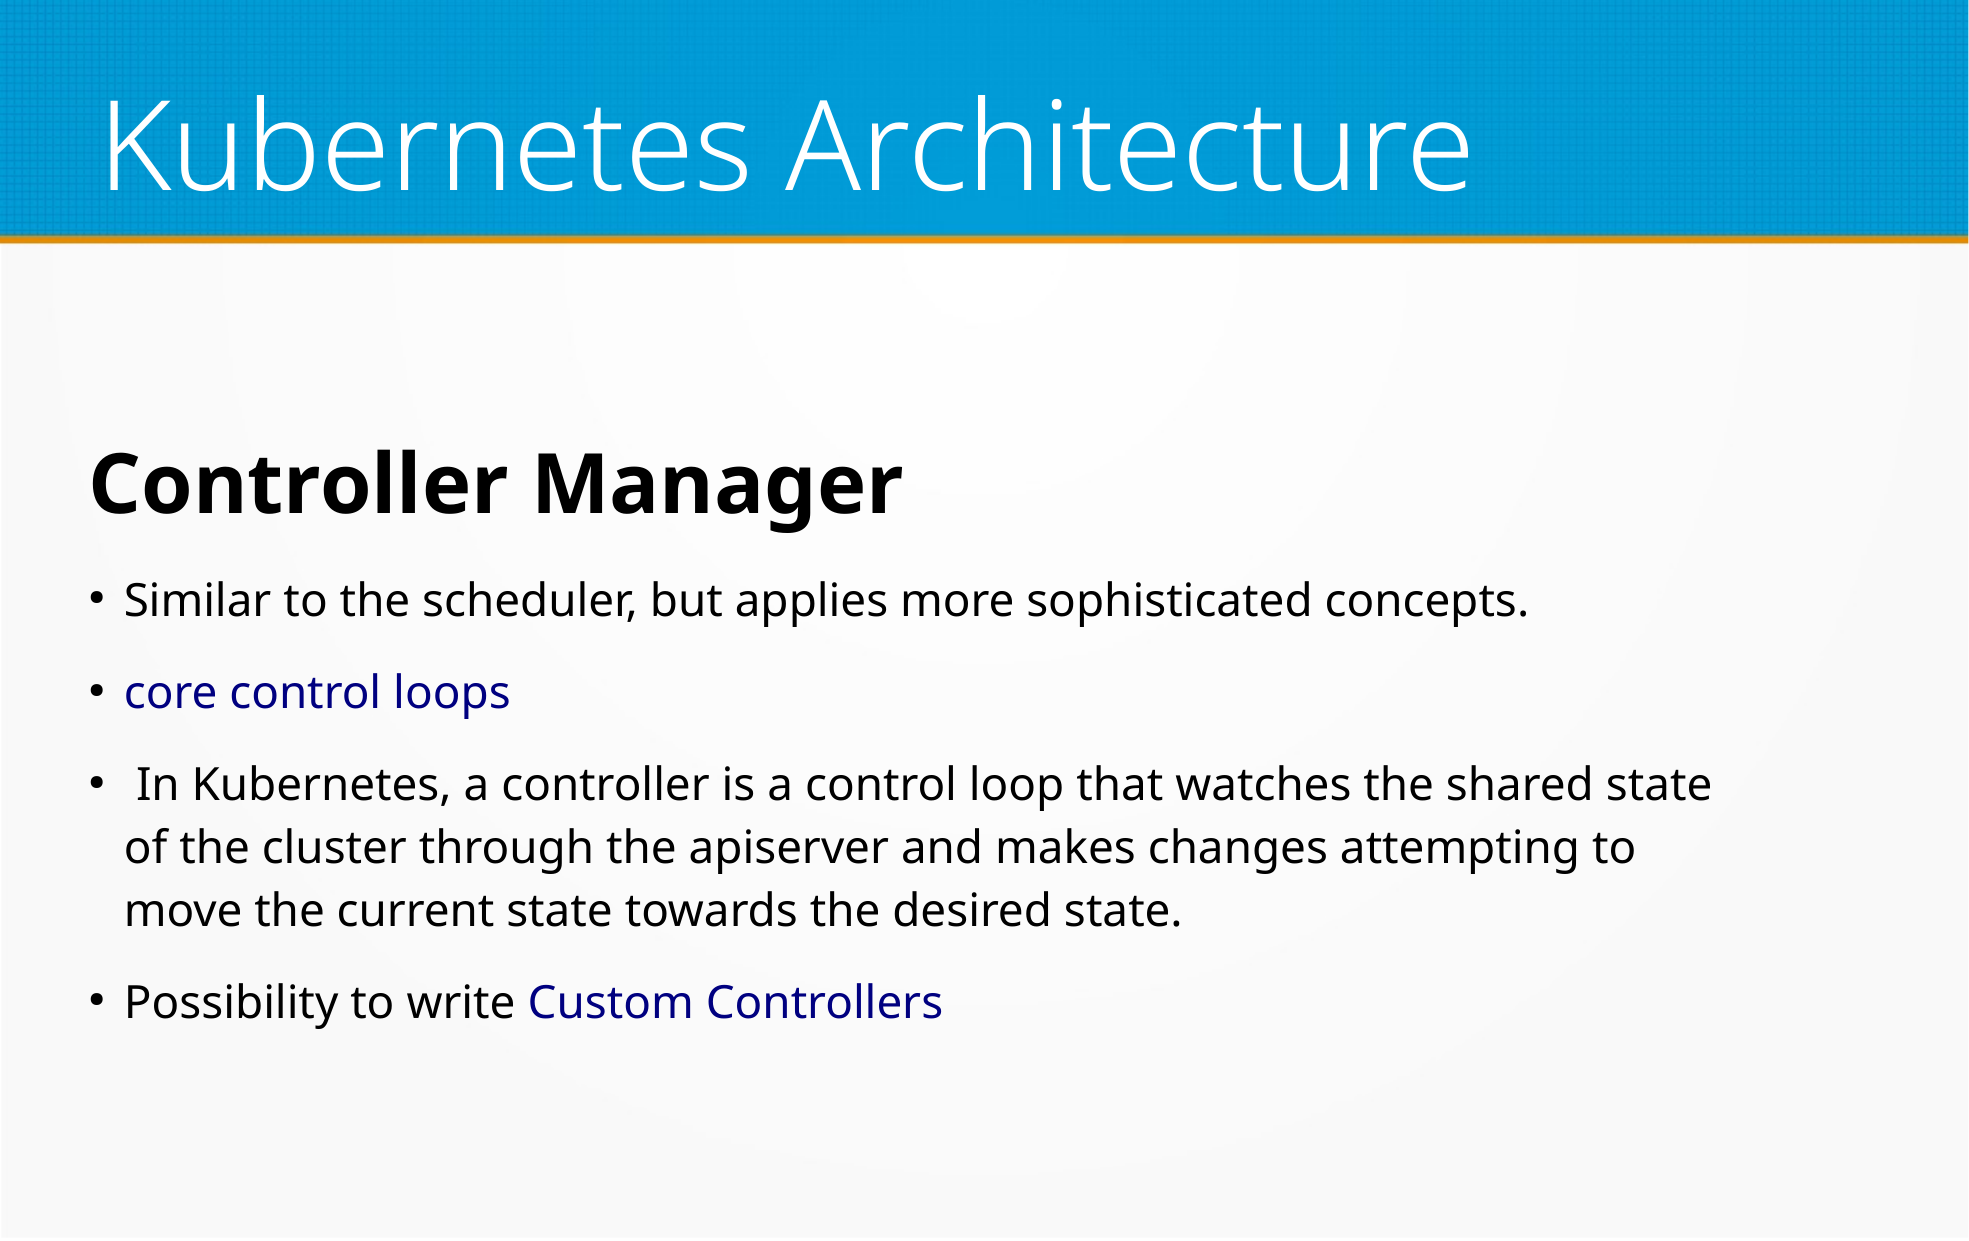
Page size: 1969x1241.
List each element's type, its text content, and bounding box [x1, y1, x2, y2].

title Kubernetes Architecture [98, 19, 1870, 227]
text_box Controller Manager Similar to the scheduler, but applies more sophisticated concepts. core control loops In Kubernetes, a controller is a control loop that watches the shared state of the cluster through the apiserver and makes changes attempting to move the current state towards the desired state. Possibility to write Custom Controllers [82, 438, 1772, 1019]
picture [0, 233, 1969, 1241]
